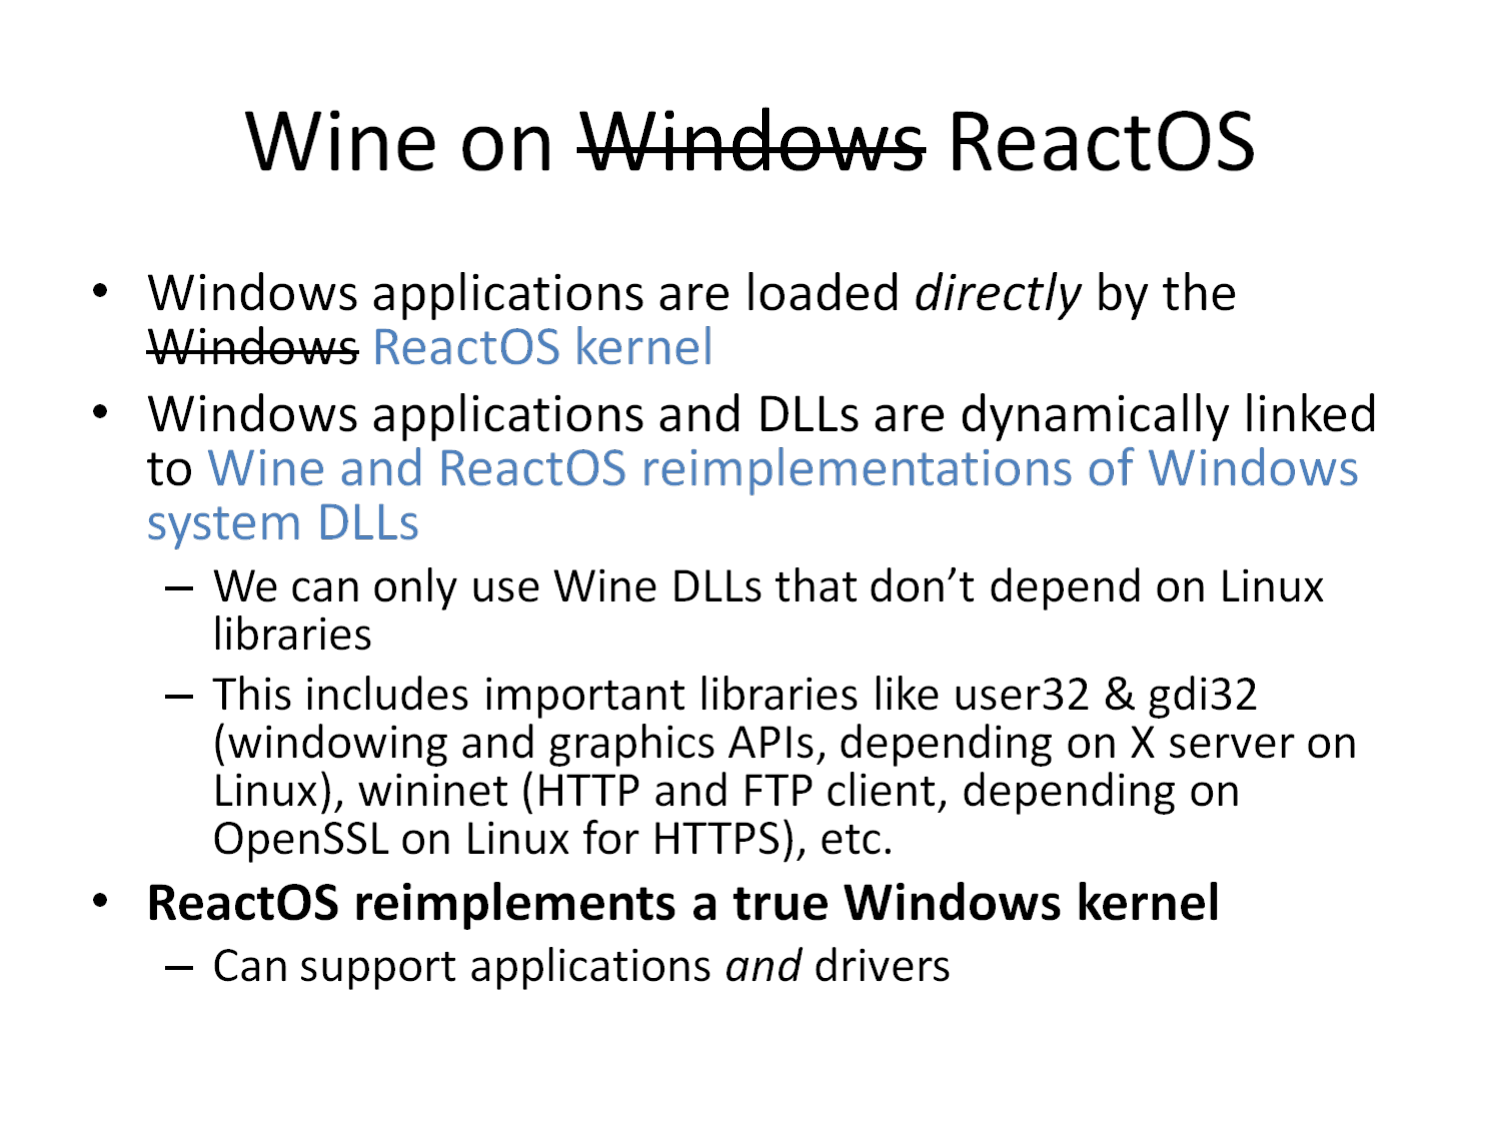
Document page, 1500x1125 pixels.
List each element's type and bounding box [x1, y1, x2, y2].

text_box [73, 43, 1427, 235]
text_box [58, 241, 1428, 1007]
